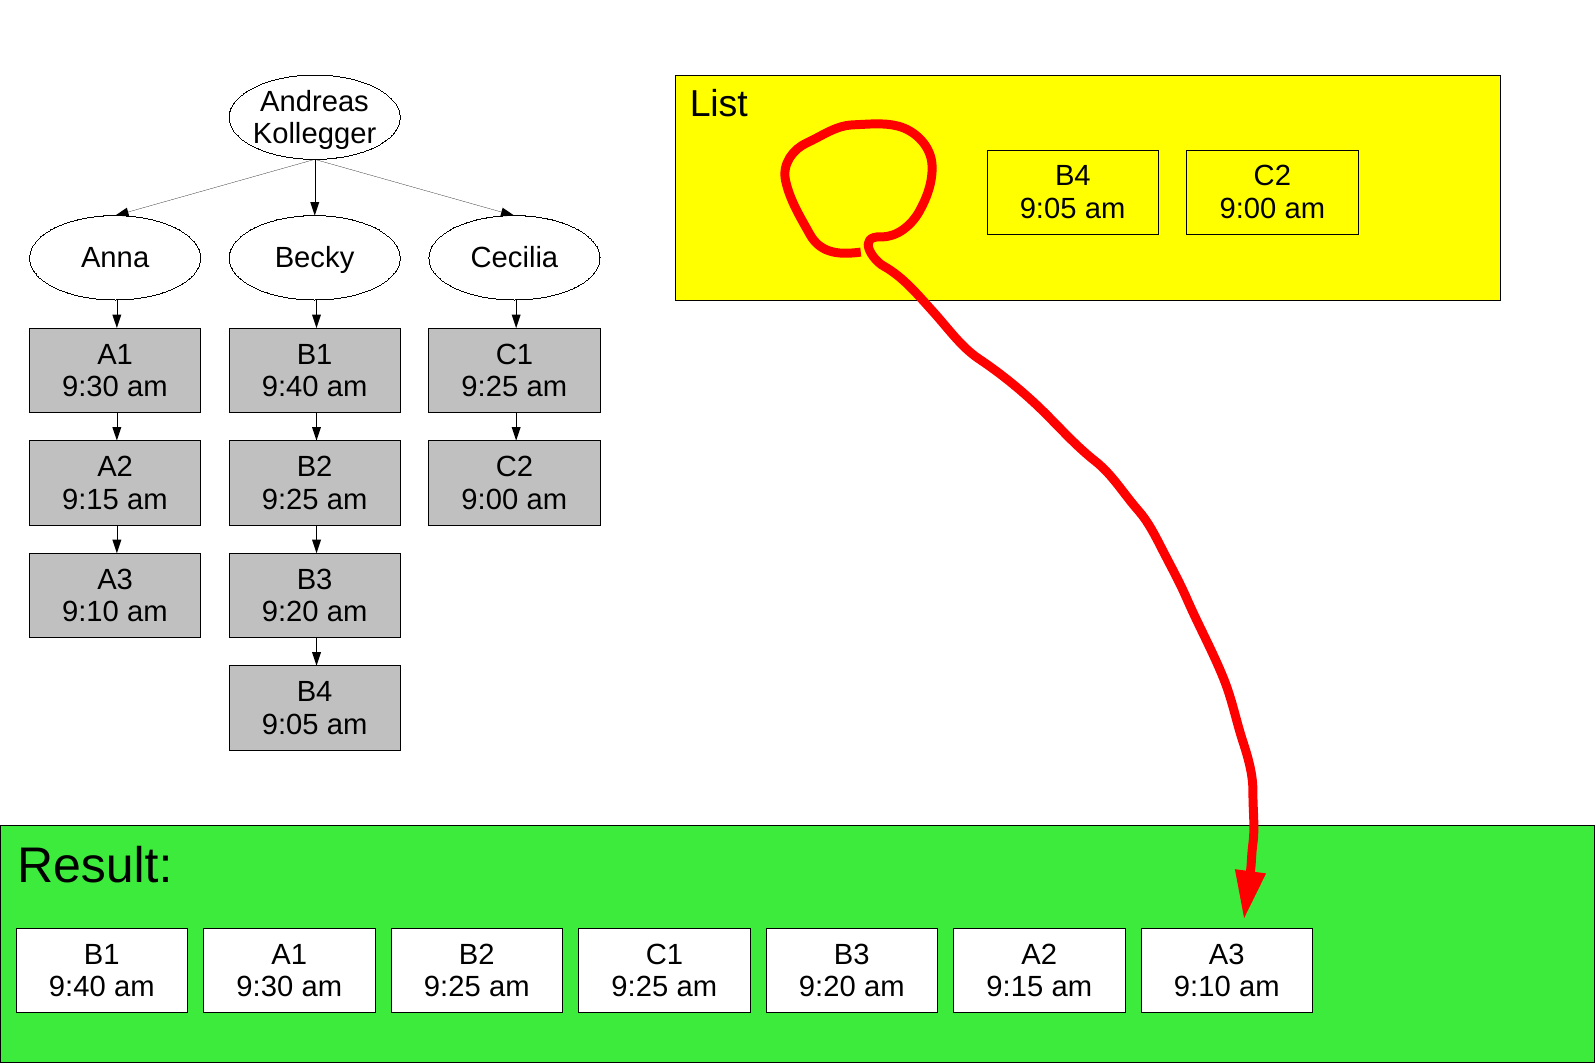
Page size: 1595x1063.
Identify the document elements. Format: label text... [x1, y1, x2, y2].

text_box Anna [29, 215, 201, 301]
text_box B2 9:25 am [229, 440, 401, 526]
text_box C2 9:00 am [428, 440, 601, 526]
text_box C1 9:25 am [578, 928, 751, 1013]
text_box B3 9:20 am [229, 553, 401, 638]
text_box List [675, 75, 763, 132]
text_box [0, 825, 1595, 1063]
text_box Becky [229, 215, 401, 301]
text_box Result: [2, 829, 188, 901]
text_box C1 9:25 am [428, 328, 601, 413]
text_box A3 9:10 am [29, 553, 201, 638]
text_box B1 9:40 am [16, 928, 188, 1013]
text_box B4 9:05 am [229, 665, 401, 751]
text_box A2 9:15 am [953, 928, 1126, 1013]
text_box B2 9:25 am [391, 928, 563, 1013]
text_box Cecilia [428, 215, 601, 301]
text_box A3 9:10 am [1141, 928, 1313, 1013]
text_box A1 9:30 am [29, 328, 201, 413]
text_box B3 9:20 am [766, 928, 938, 1013]
text_box C2 9:00 am [1186, 150, 1359, 235]
text_box B1 9:40 am [229, 328, 401, 413]
text_box B4 9:05 am [987, 150, 1159, 235]
text_box A2 9:15 am [29, 440, 201, 526]
text_box A1 9:30 am [203, 928, 376, 1013]
text_box Andreas Kollegger [229, 75, 401, 160]
text_box [675, 75, 1501, 301]
